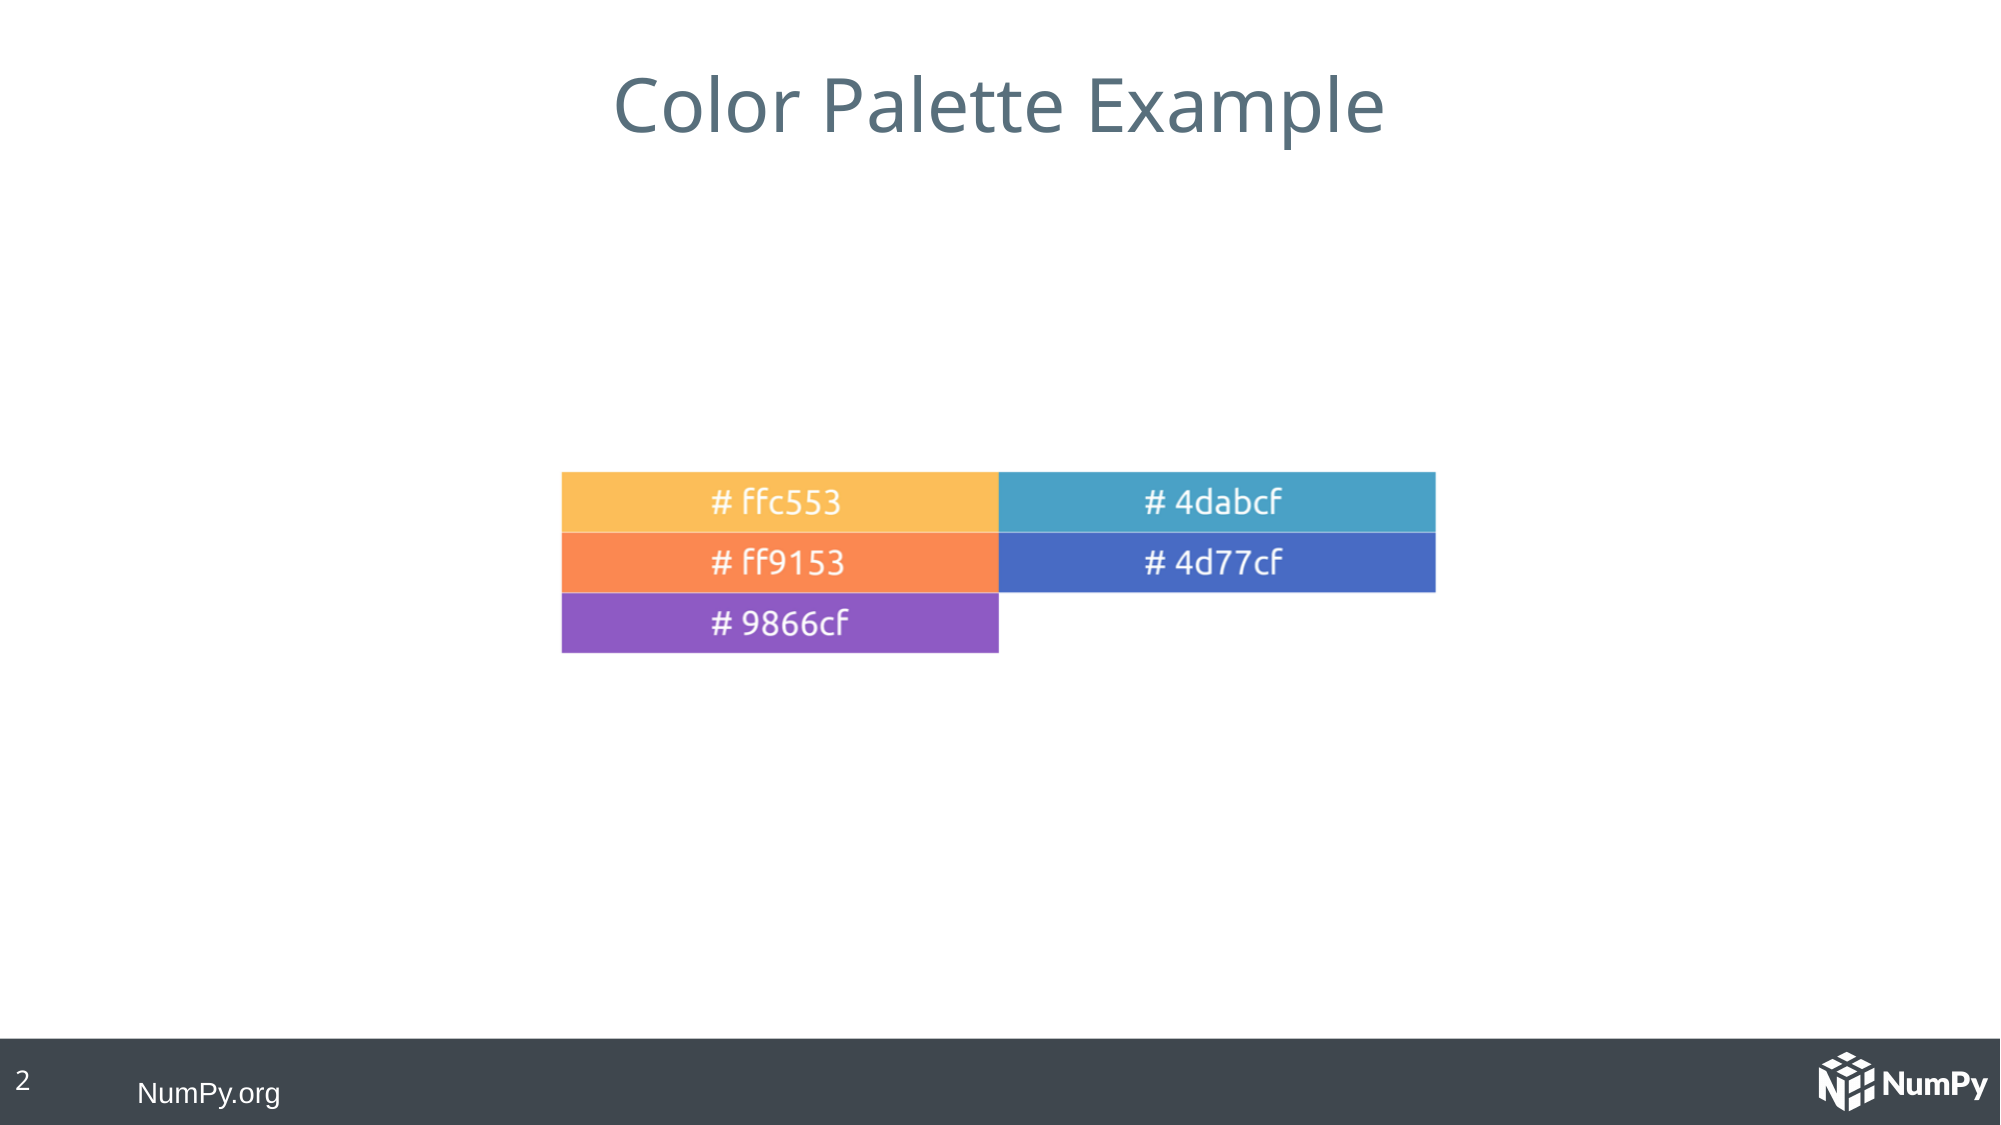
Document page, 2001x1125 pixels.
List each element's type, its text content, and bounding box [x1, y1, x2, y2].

title Color Palette Example [0, 0, 2000, 218]
slide_number 1 [0, 1038, 121, 1125]
picture [1807, 1038, 2000, 1125]
footer NumPy.org [122, 1058, 1055, 1125]
picture [539, 423, 1461, 701]
